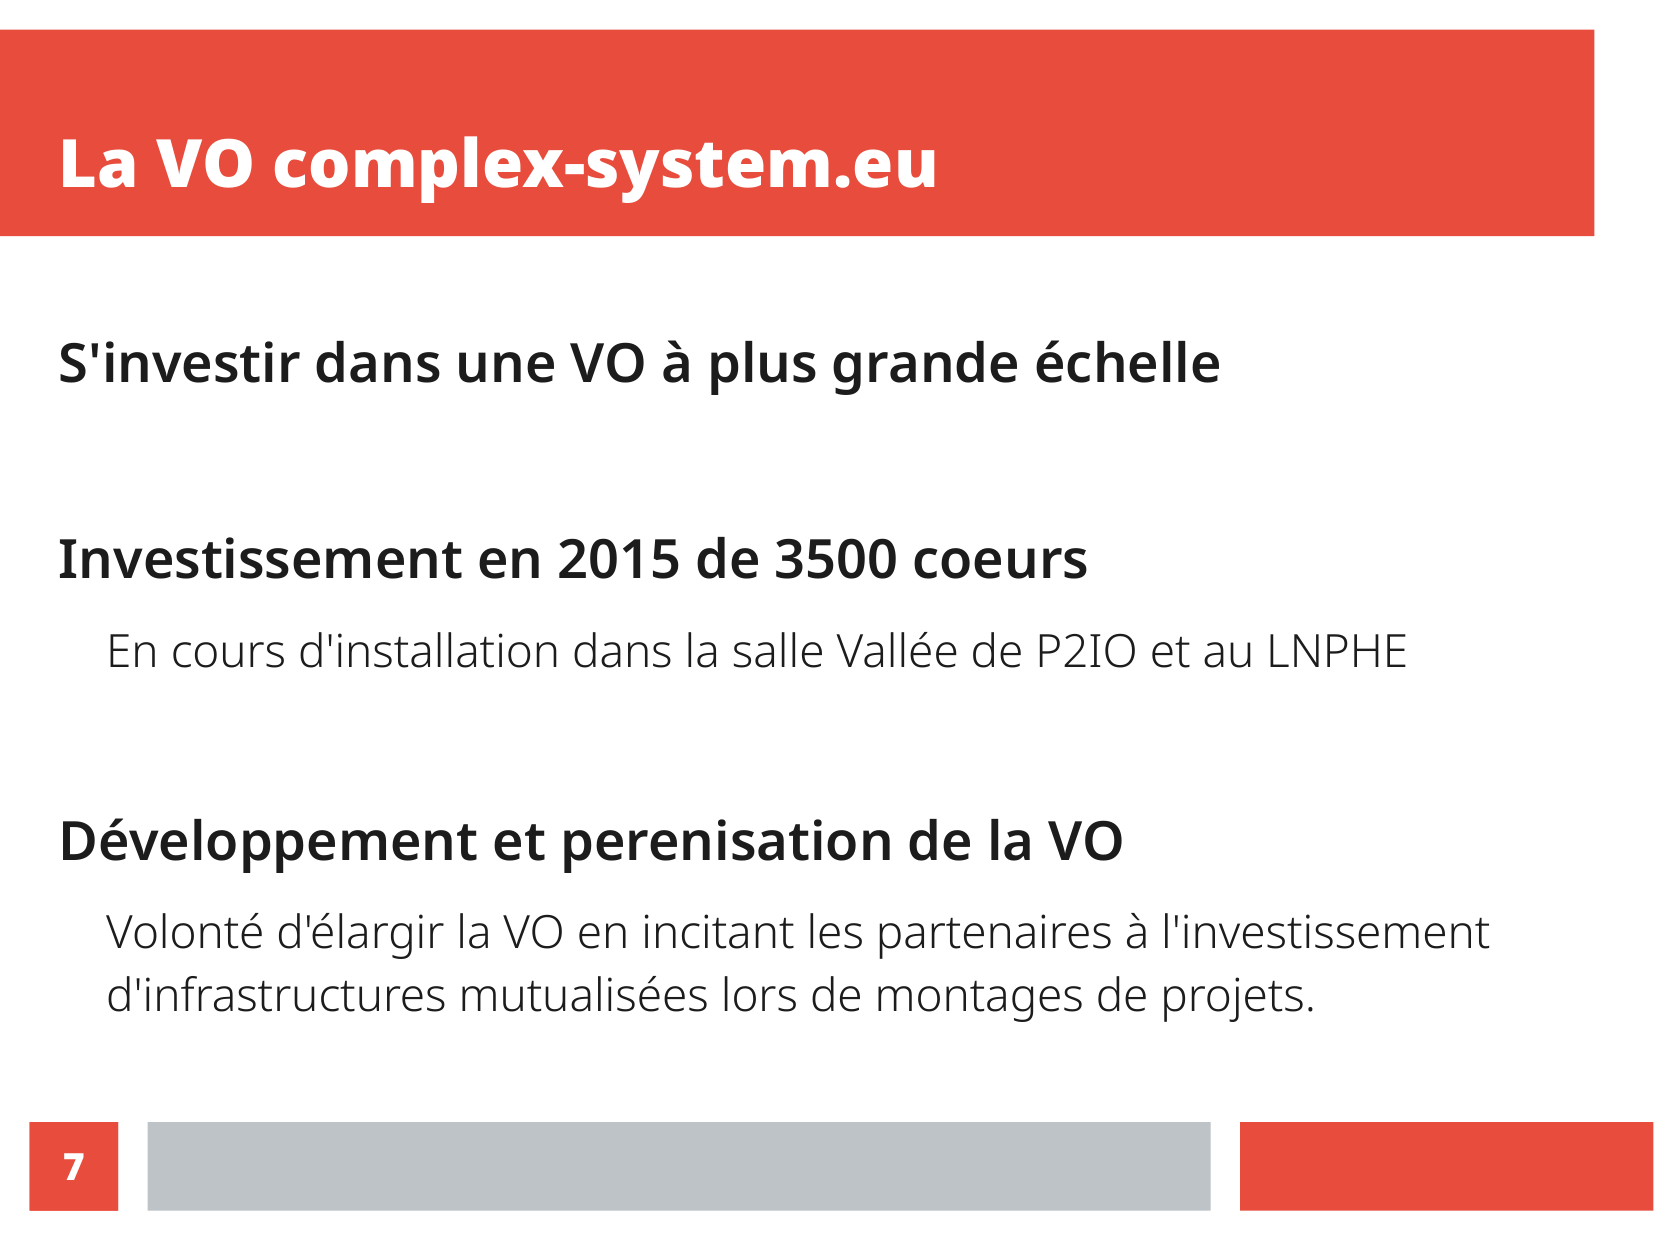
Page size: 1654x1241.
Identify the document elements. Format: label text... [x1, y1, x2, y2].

title La VO complex-system.eu [59, 59, 1595, 207]
list S'investir dans une VO à plus grande échelle Investissement en 2015 de 3500 coeurs En cours d'installation dans la salle Vallée de P2IO et au LNPHE Développement et perenisation de la VO Volonté d'élargir la VO en incitant les partenaires à l'investissement d'infrastructures mutualisées lors de montages de projets. [59, 324, 1565, 1093]
